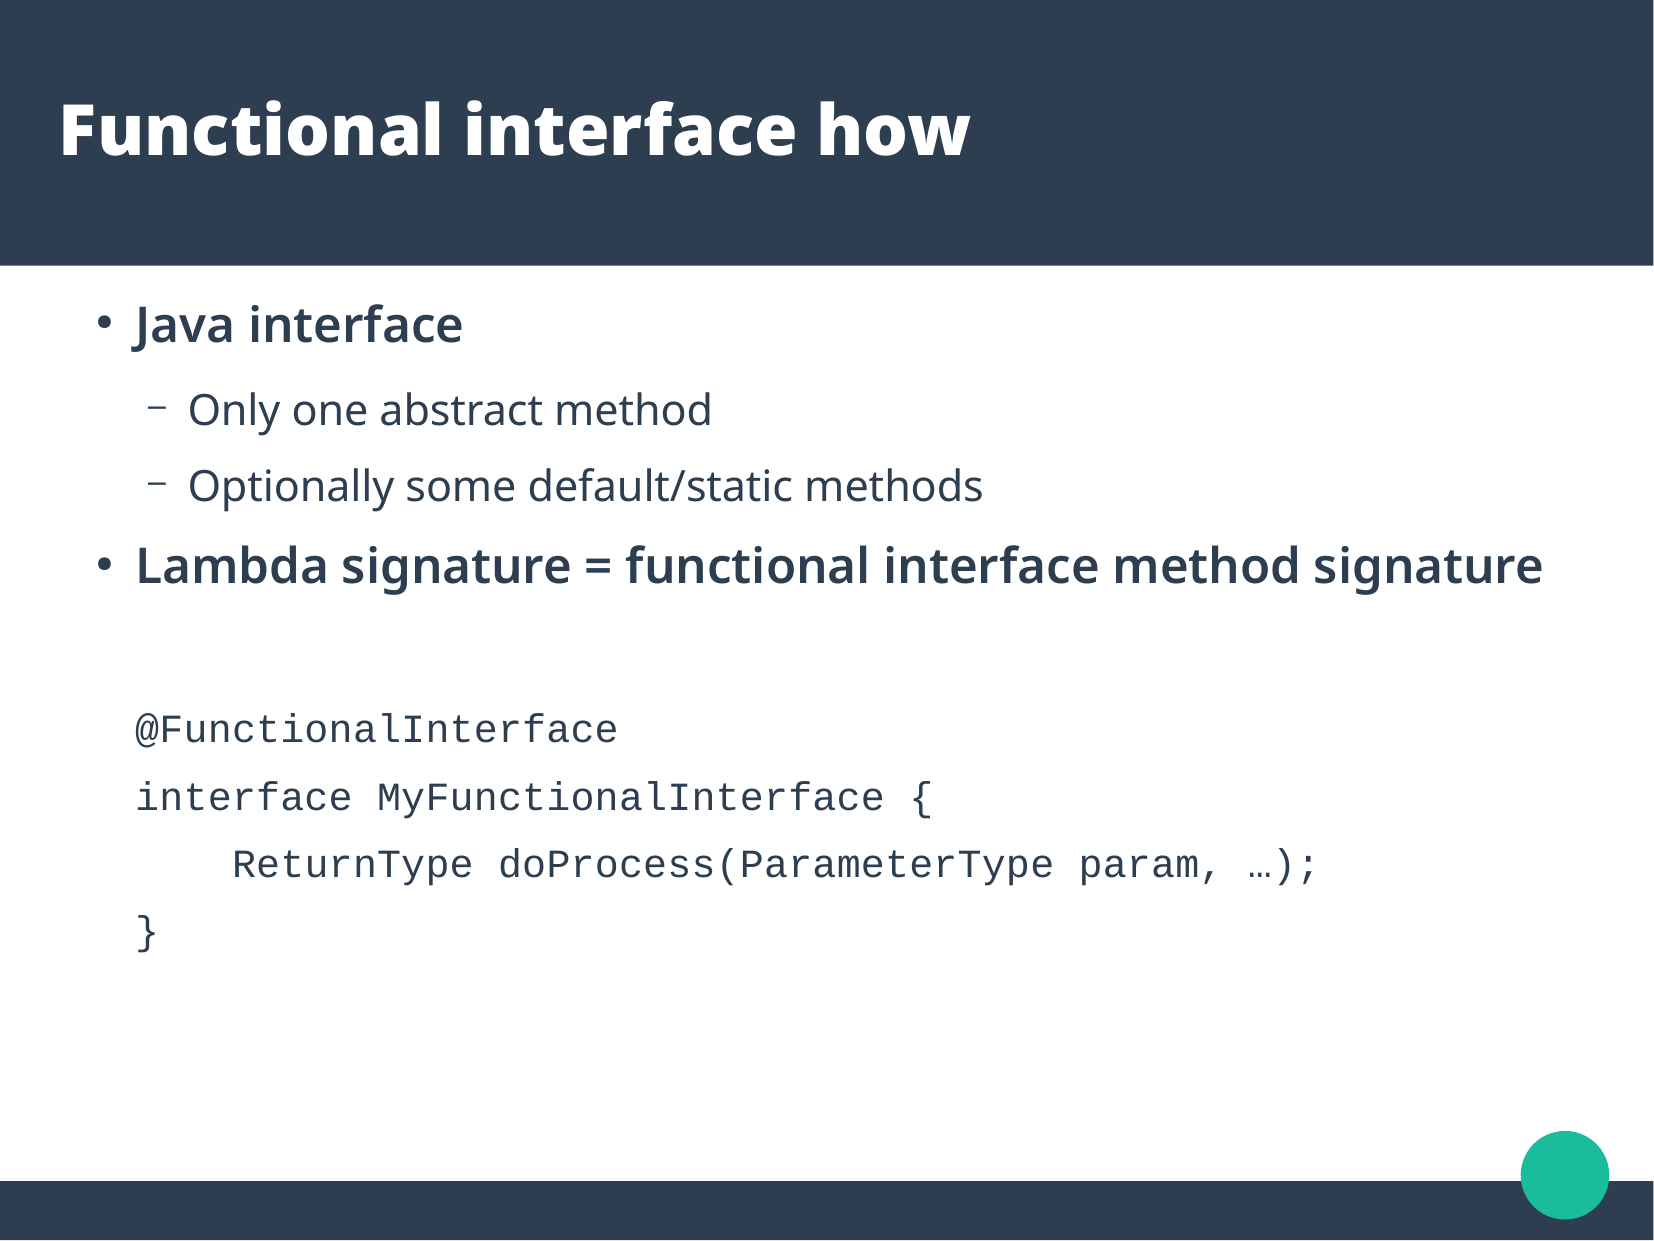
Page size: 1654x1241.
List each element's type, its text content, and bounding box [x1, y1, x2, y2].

list Java interface Only one abstract method Optionally some default/static methods Lambda signature = functional interface method signature @FunctionalInterface interface MyFunctionalInterface { ReturnType doProcess(ParameterType param, …); } [82, 290, 1571, 1010]
title Functional interface how [59, 49, 1595, 207]
